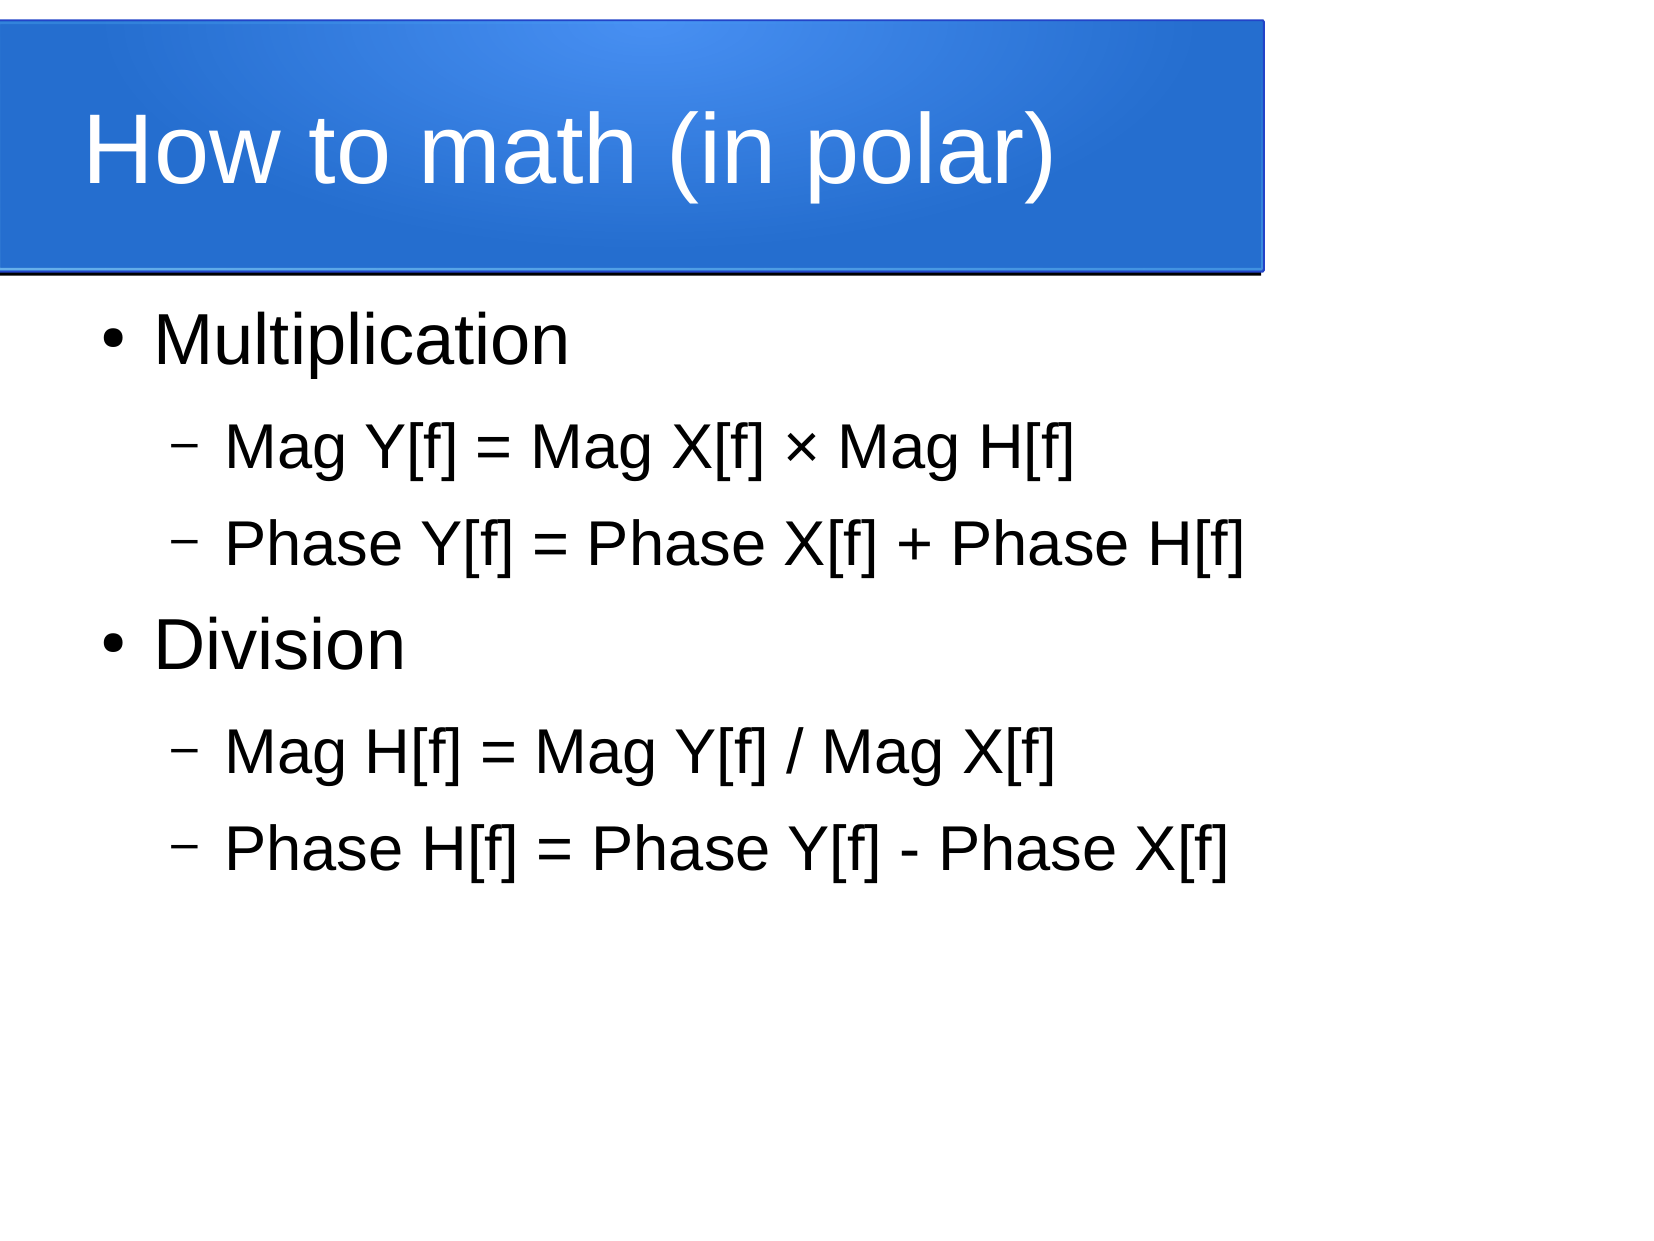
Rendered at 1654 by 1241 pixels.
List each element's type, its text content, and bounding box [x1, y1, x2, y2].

list Multiplication Mag Y[f] = Mag X[f] × Mag H[f] Phase Y[f] = Phase X[f] + Phase H[f] Division Mag H[f] = Mag Y[f] / Mag X[f] Phase H[f] = Phase Y[f] - Phase X[f] [82, 299, 1571, 1019]
title How to math (in polar) [82, 47, 1235, 252]
